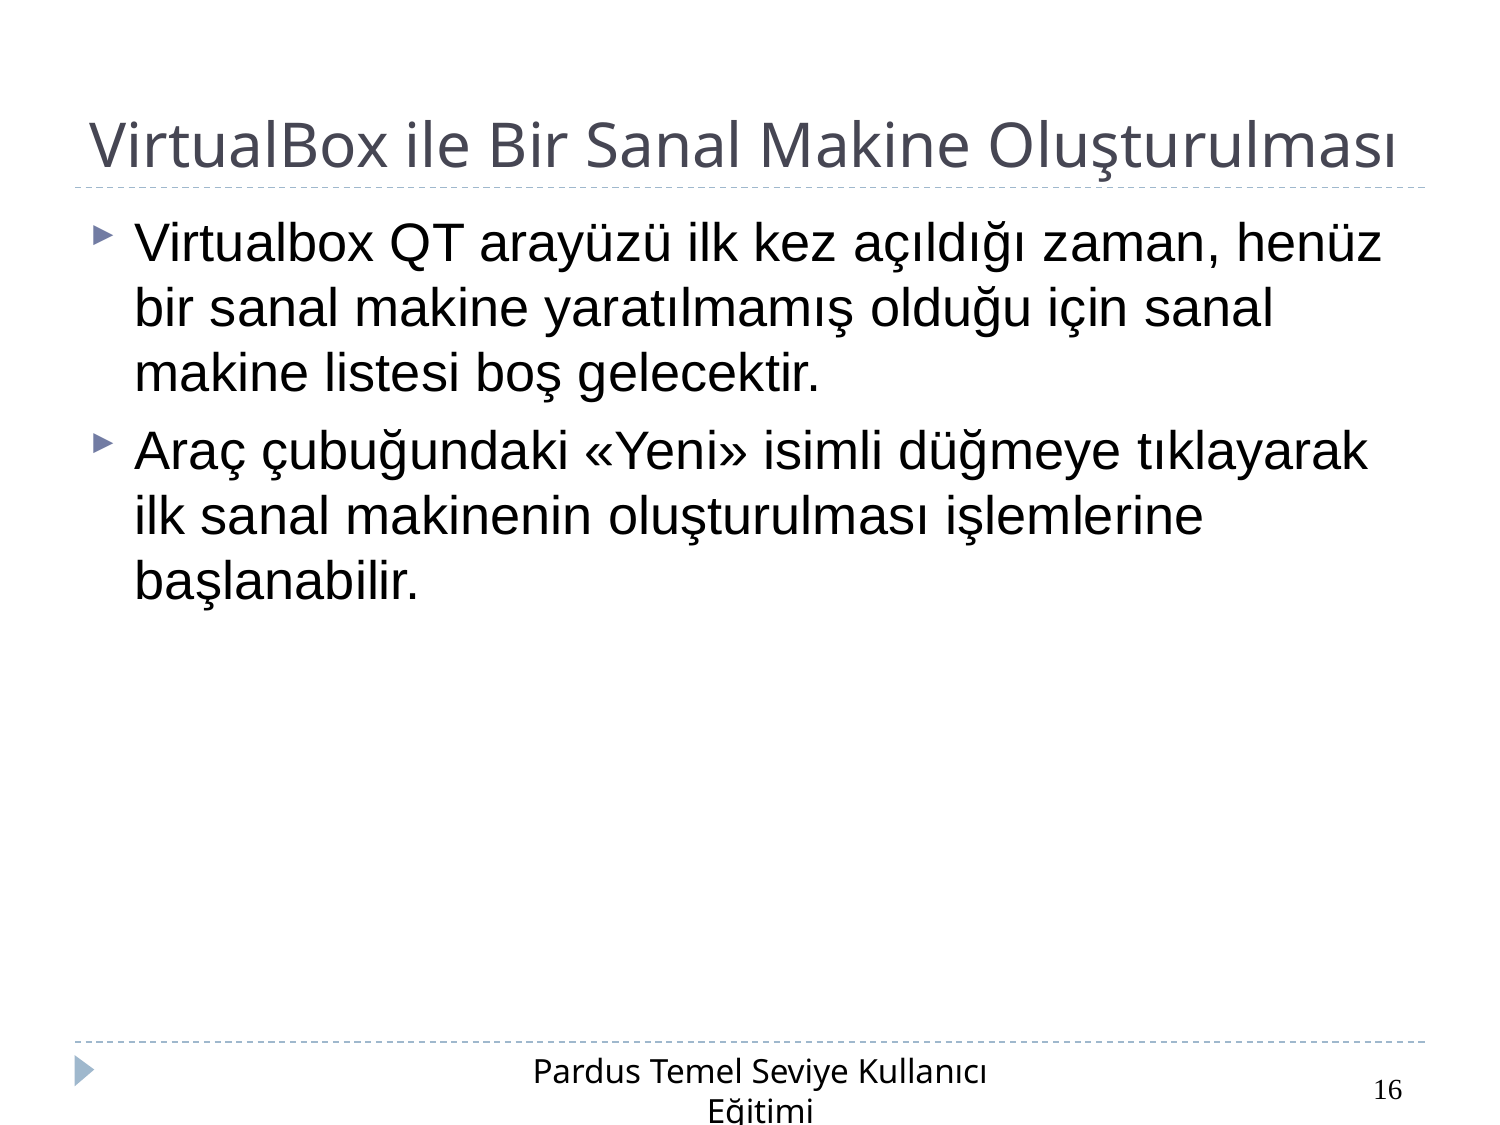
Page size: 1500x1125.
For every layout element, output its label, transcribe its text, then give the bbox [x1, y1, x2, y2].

title VirtualBox ile Bir Sanal Makine Oluşturulması [75, 24, 1425, 188]
list Virtualbox QT arayüzü ilk kez açıldığı zaman, henüz bir sanal makine yaratılmamış olduğu için sanal makine listesi boş gelecektir. Araç çubuğundaki «Yeni» isimli düğmeye tıklayarak ilk sanal makinenin oluşturulması işlemlerine başlanabilir. [75, 200, 1425, 1010]
